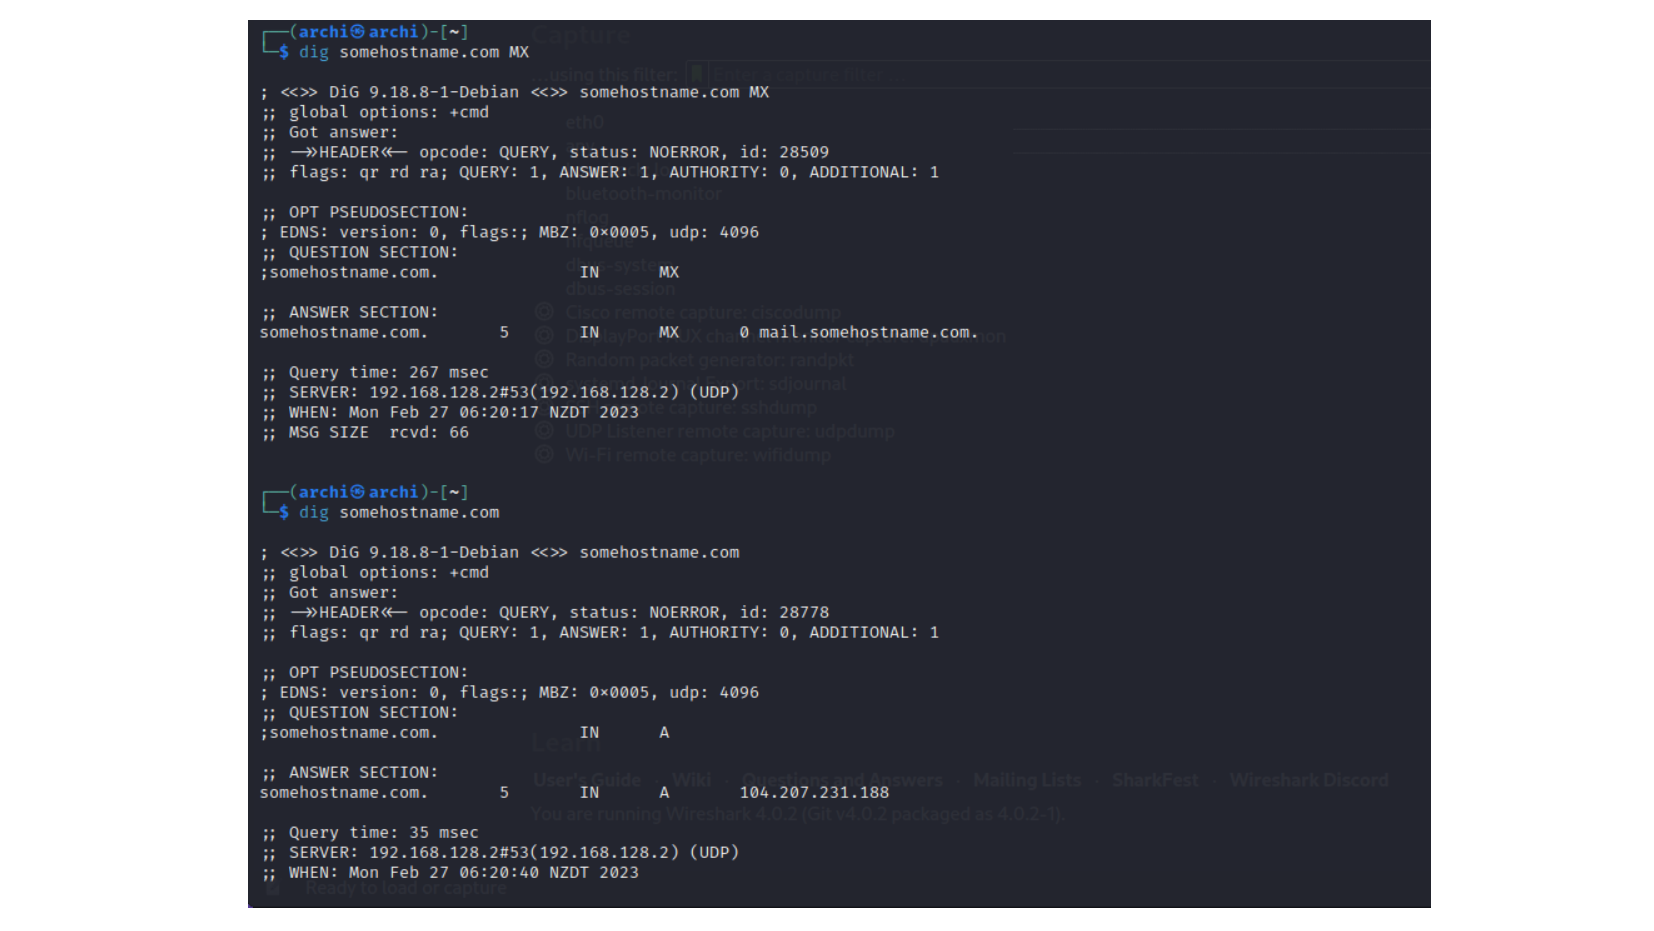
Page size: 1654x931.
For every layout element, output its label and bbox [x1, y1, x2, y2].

picture [248, 20, 1431, 909]
